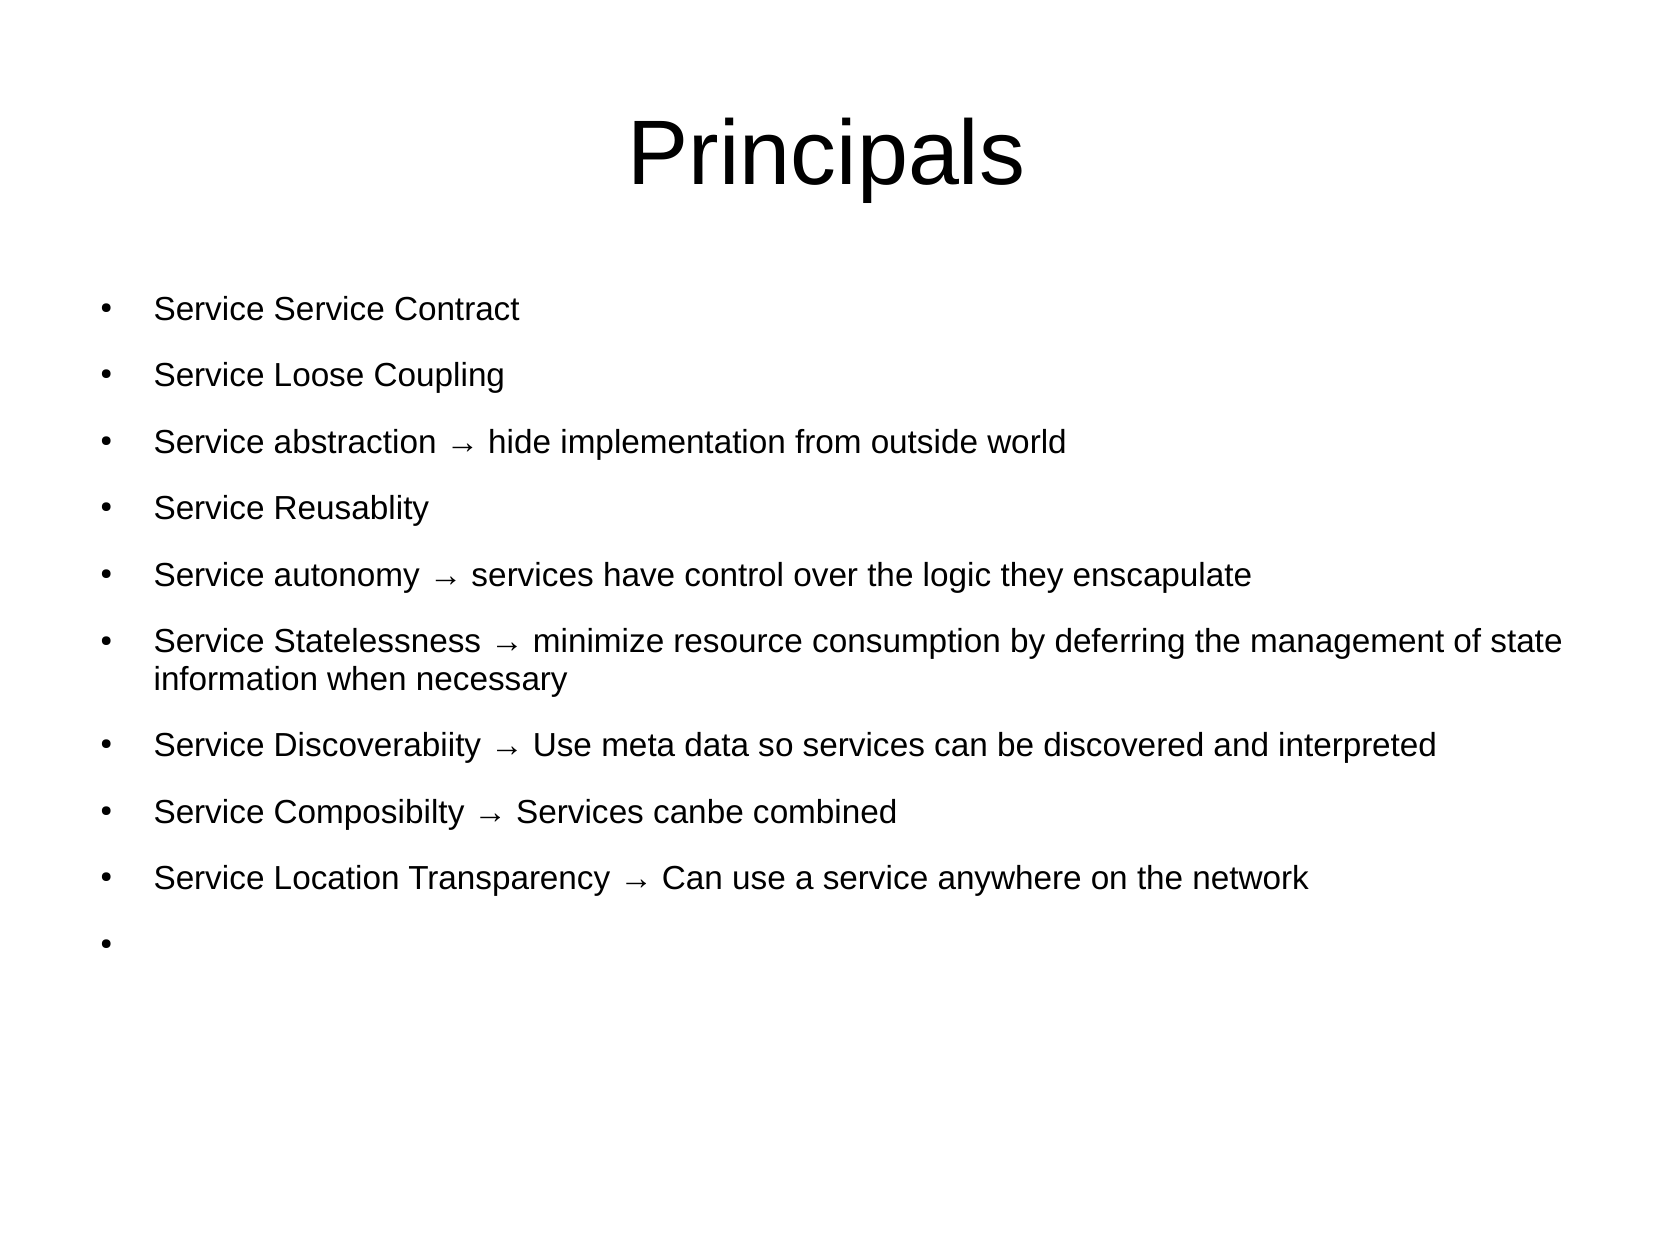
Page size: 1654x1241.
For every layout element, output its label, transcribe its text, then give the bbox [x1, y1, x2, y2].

list Service Service Contract Service Loose Coupling Service abstraction → hide implementation from outside world Service Reusablity Service autonomy → services have control over the logic they enscapulate Service Statelessness → minimize resource consumption by deferring the management of state information when necessary Service Discoverabiity → Use meta data so services can be discovered and interpreted Service Composibilty → Services canbe combined Service Location Transparency → Can use a service anywhere on the network [82, 290, 1571, 1109]
title Principals [82, 49, 1571, 257]
